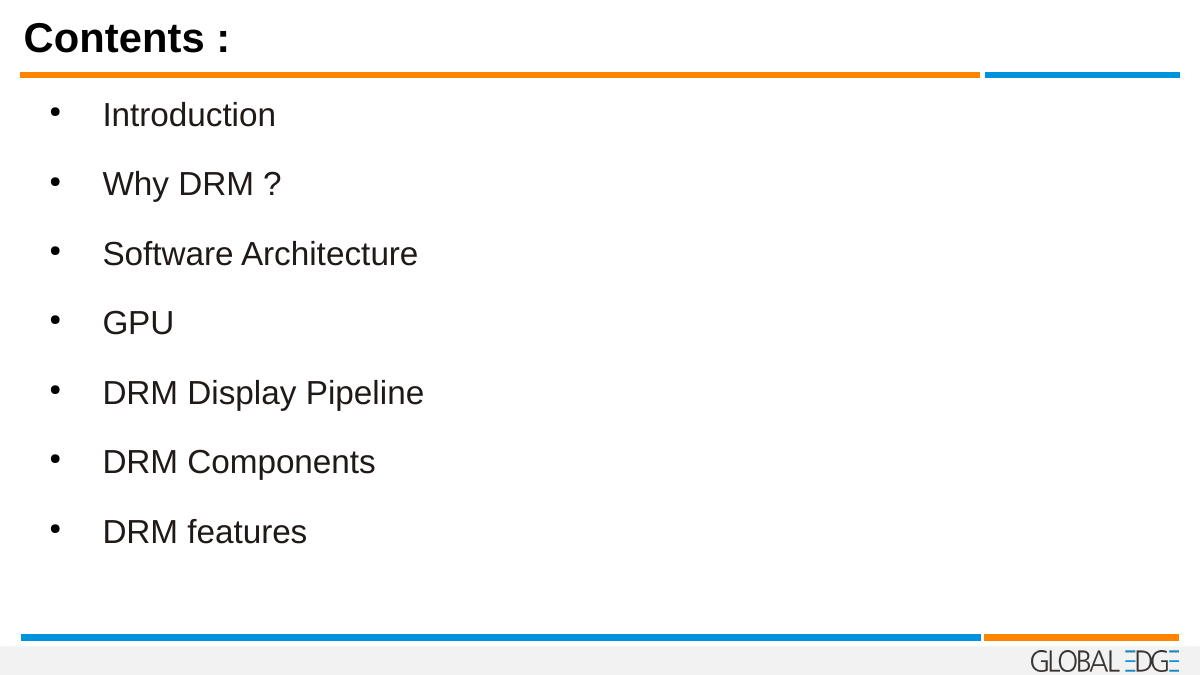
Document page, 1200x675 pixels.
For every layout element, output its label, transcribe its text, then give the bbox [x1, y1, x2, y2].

title Contents : [12, 9, 1088, 63]
list Introduction Why DRM ? Software Architecture GPU DRM Display Pipeline DRM Components DRM features [20, 87, 1179, 628]
picture [1031, 650, 1179, 672]
